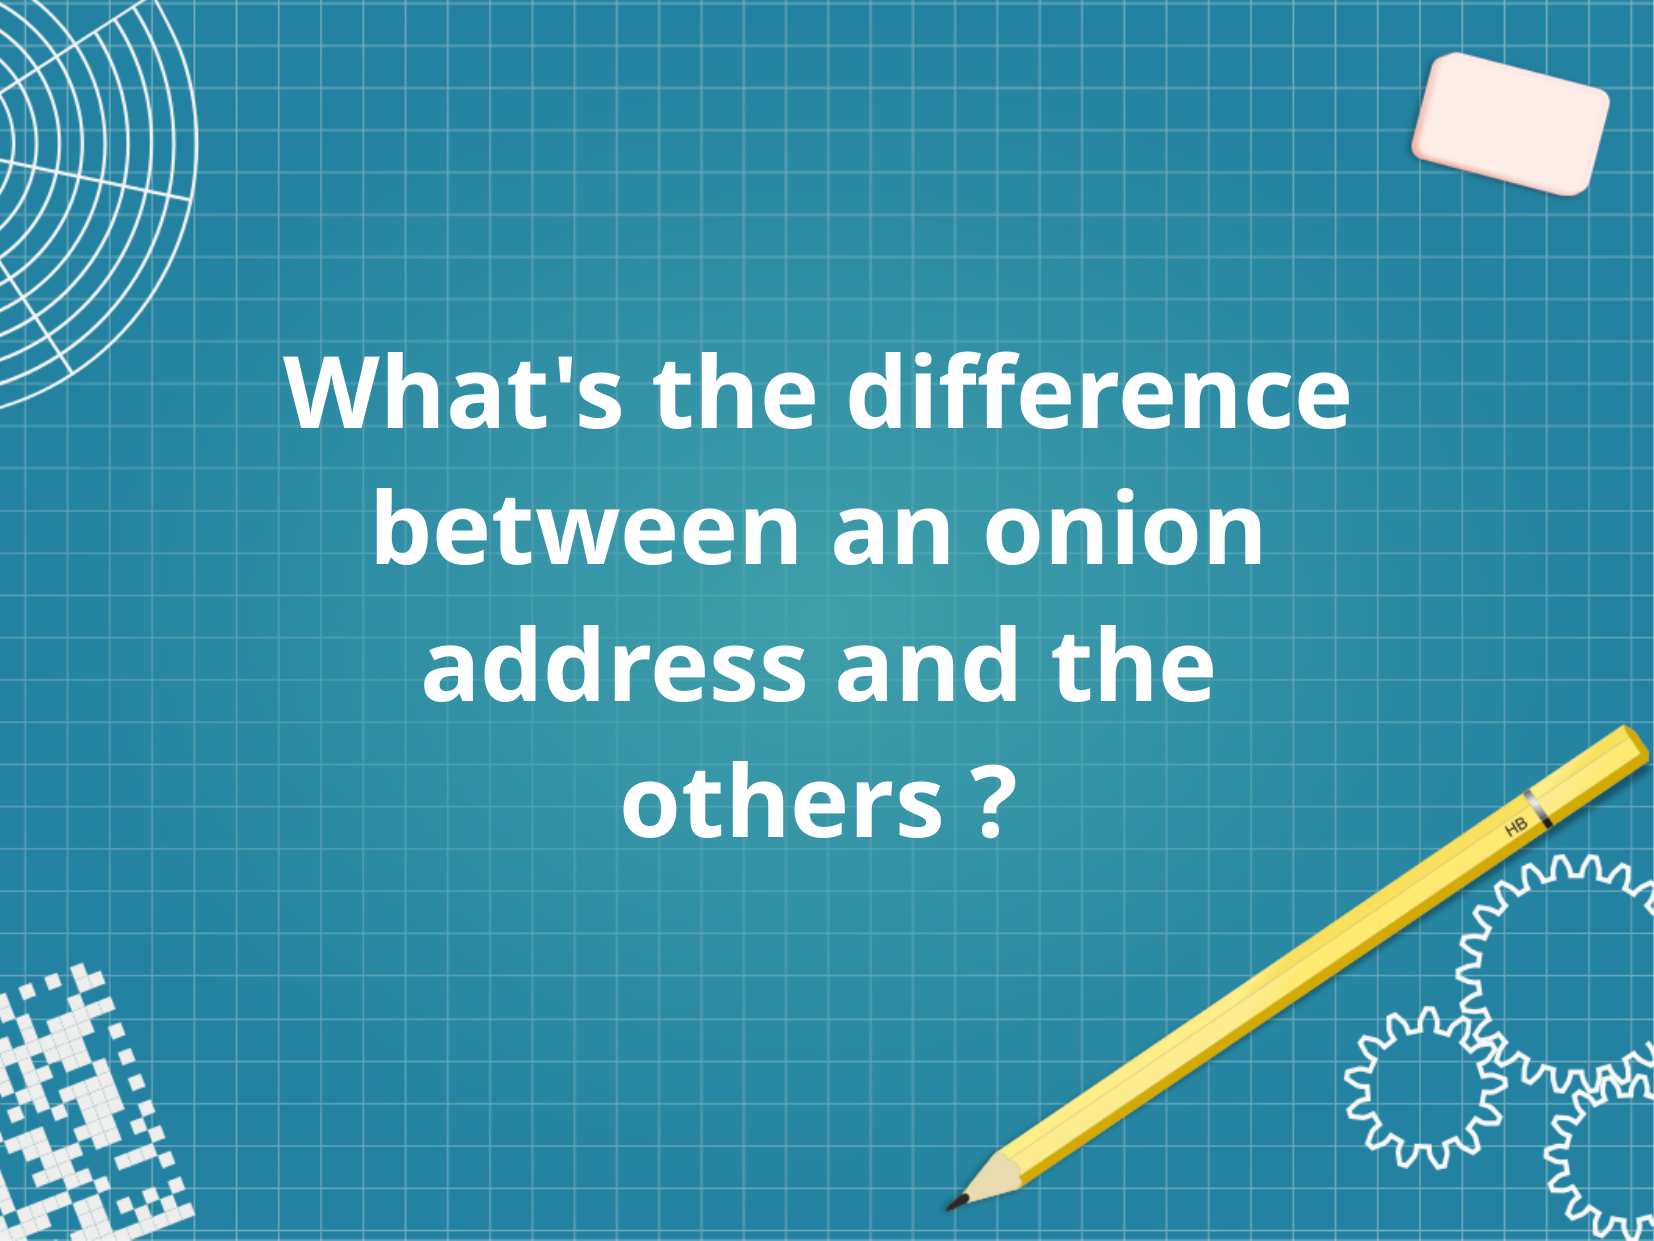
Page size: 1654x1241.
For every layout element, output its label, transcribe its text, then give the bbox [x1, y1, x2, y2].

title What's the difference between an onion address and the others ? [228, 330, 1411, 859]
picture [0, 0, 1654, 1241]
